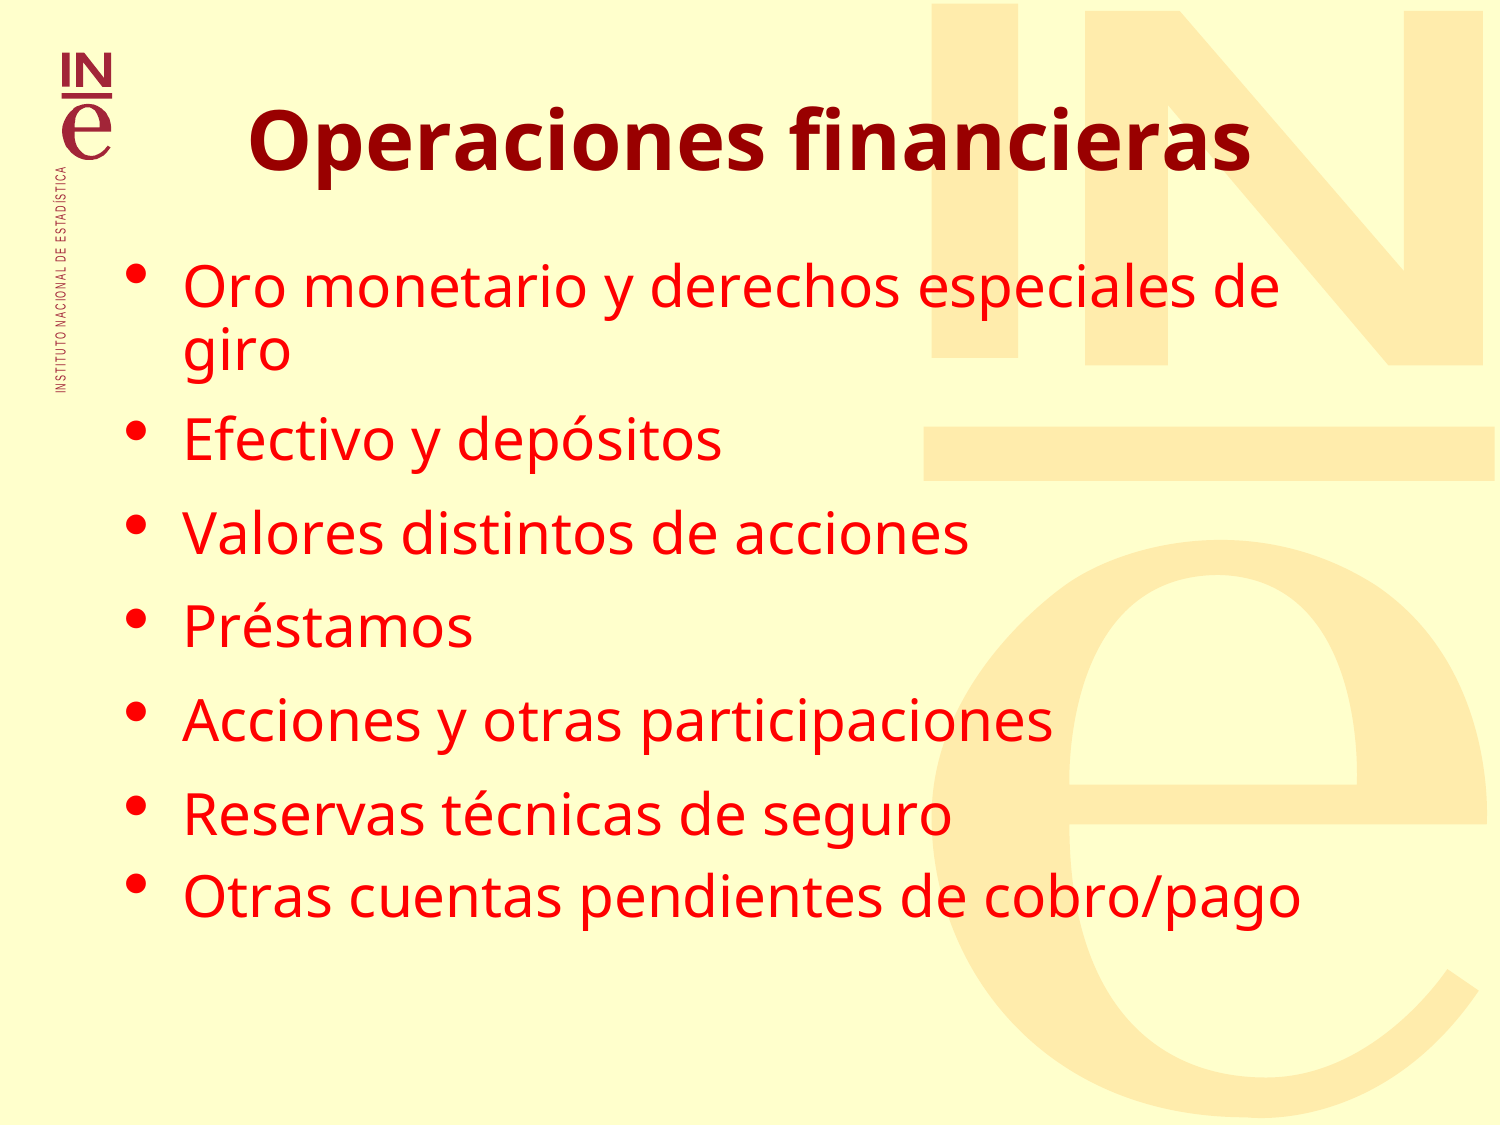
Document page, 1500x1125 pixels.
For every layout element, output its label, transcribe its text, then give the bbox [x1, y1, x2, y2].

list Oro monetario y derechos especiales de giro Efectivo y depósitos Valores distintos de acciones Préstamos Acciones y otras participaciones Reservas técnicas de seguro Otras cuentas pendientes de cobro/pago [112, 249, 1388, 926]
title Operaciones financieras [112, 74, 1388, 249]
